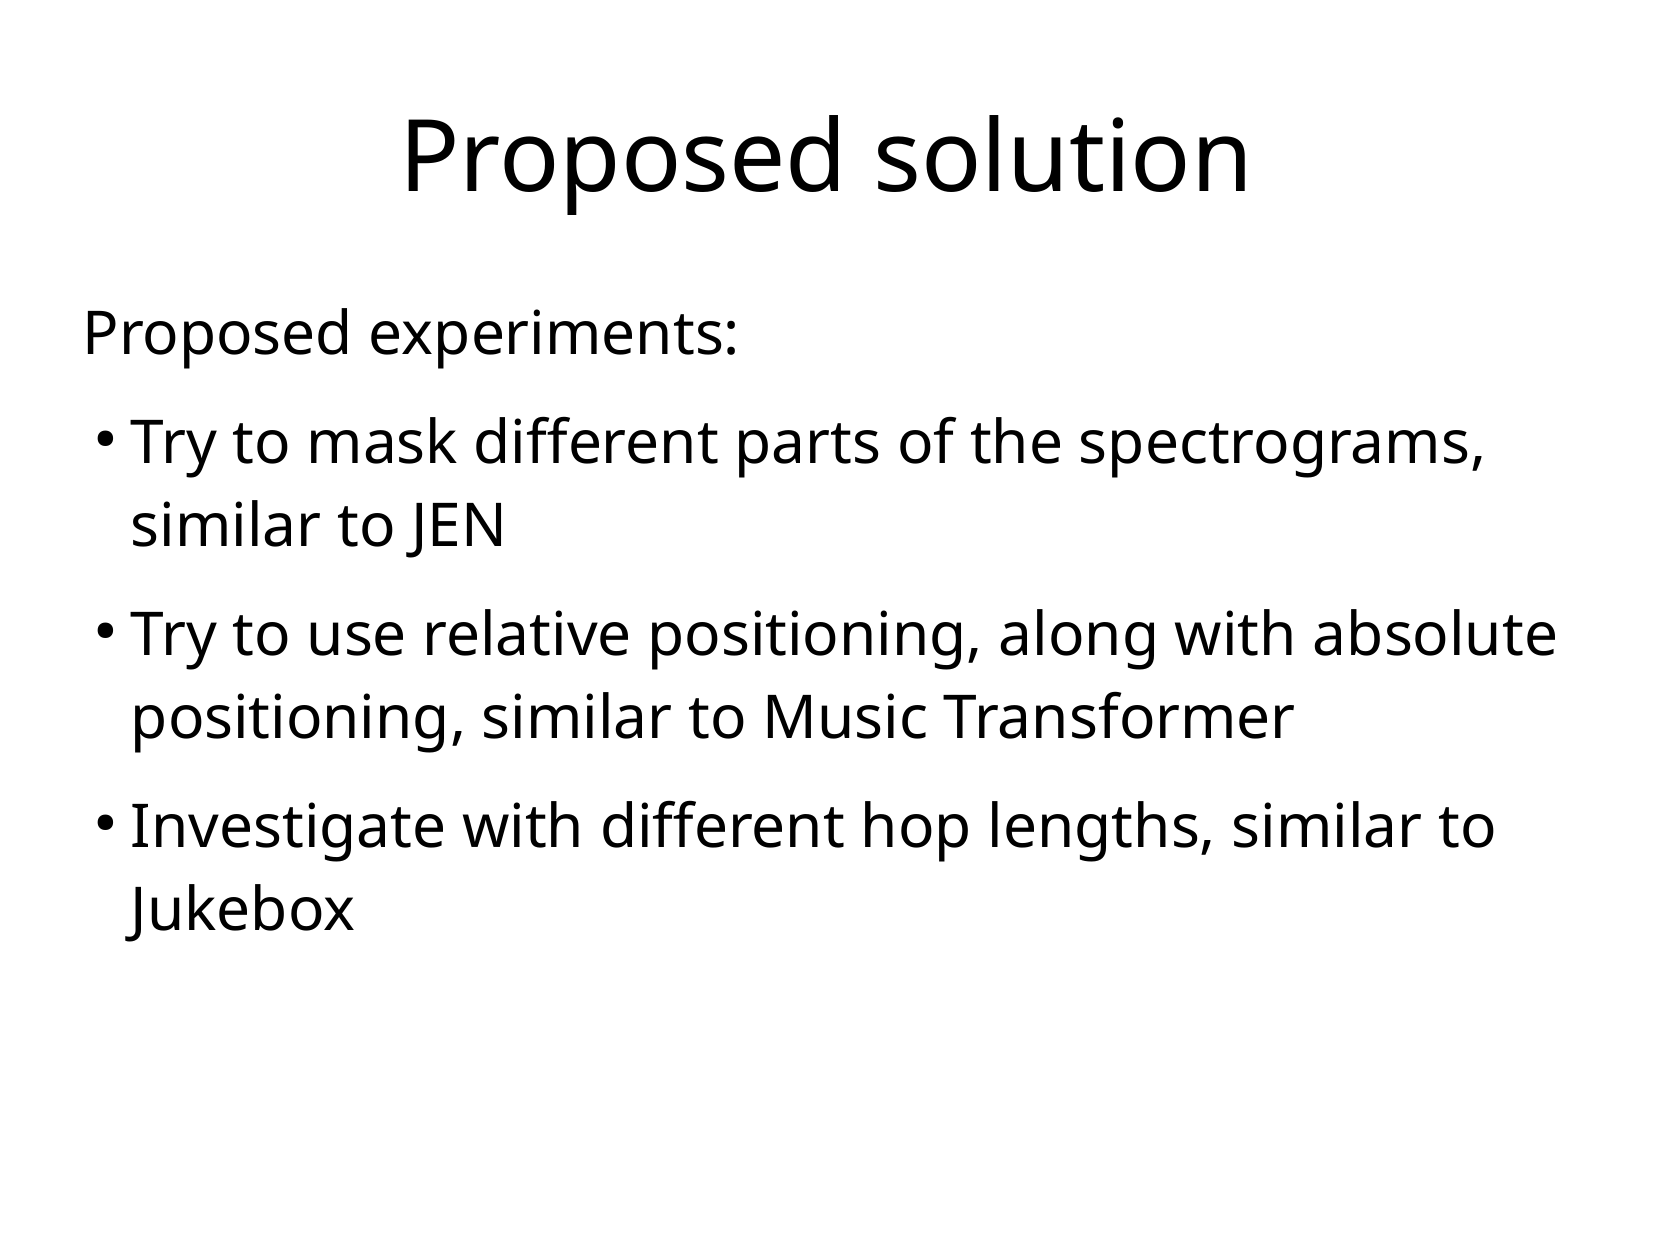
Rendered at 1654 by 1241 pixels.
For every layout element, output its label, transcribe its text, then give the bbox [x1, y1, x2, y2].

list Proposed experiments: Try to mask different parts of the spectrograms, similar to JEN Try to use relative positioning, along with absolute positioning, similar to Music Transformer Investigate with different hop lengths, similar to Jukebox [82, 290, 1571, 1010]
title Proposed solution [82, 49, 1571, 257]
